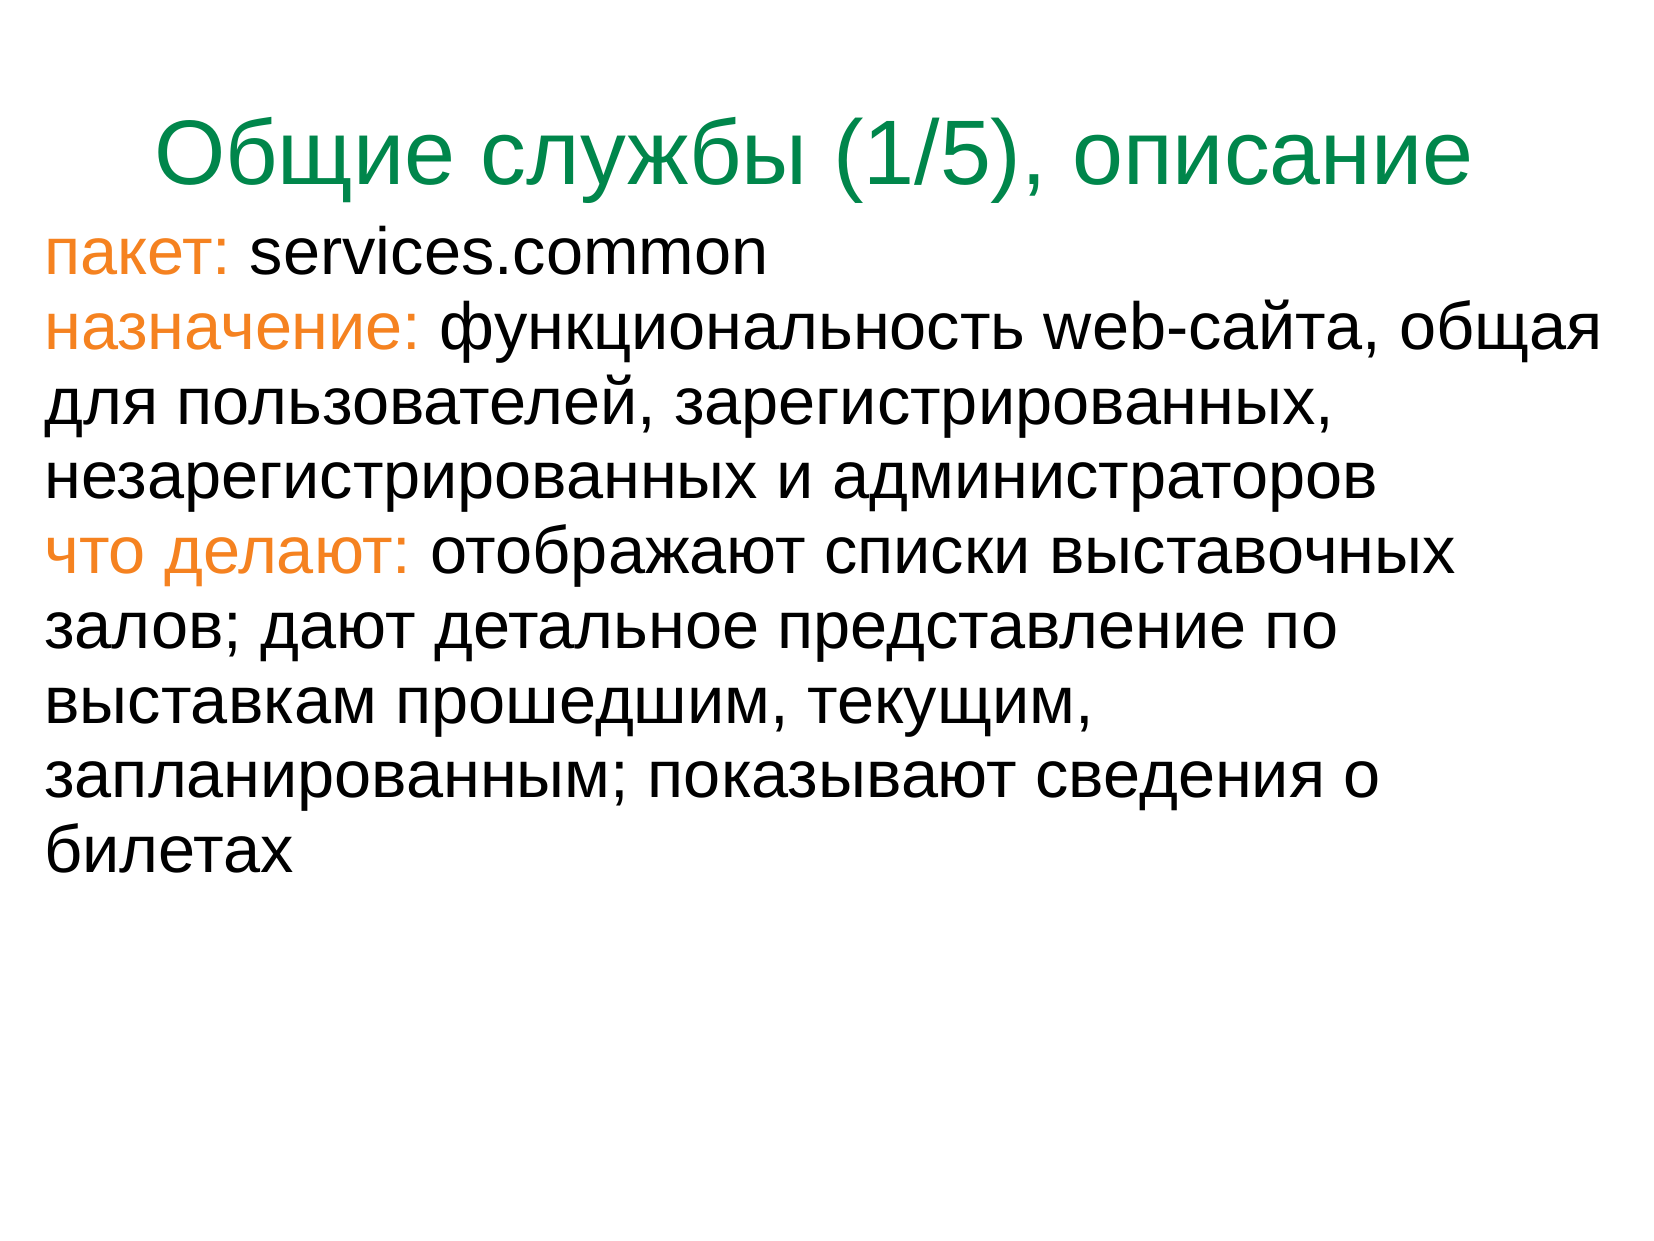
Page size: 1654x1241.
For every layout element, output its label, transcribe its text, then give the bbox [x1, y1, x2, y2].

title Общие службы (1/5), описание [59, 49, 1571, 206]
text_box пакет: services.common назначение: функциональность web-сайта, общая для пользователей, зарегистрированных, незарегистрированных и администраторов что делают: отображают списки выставочных залов; дают детальное представление по выставкам прошедшим, текущим, запланированным; показывают сведения о билетах [29, 206, 1625, 890]
